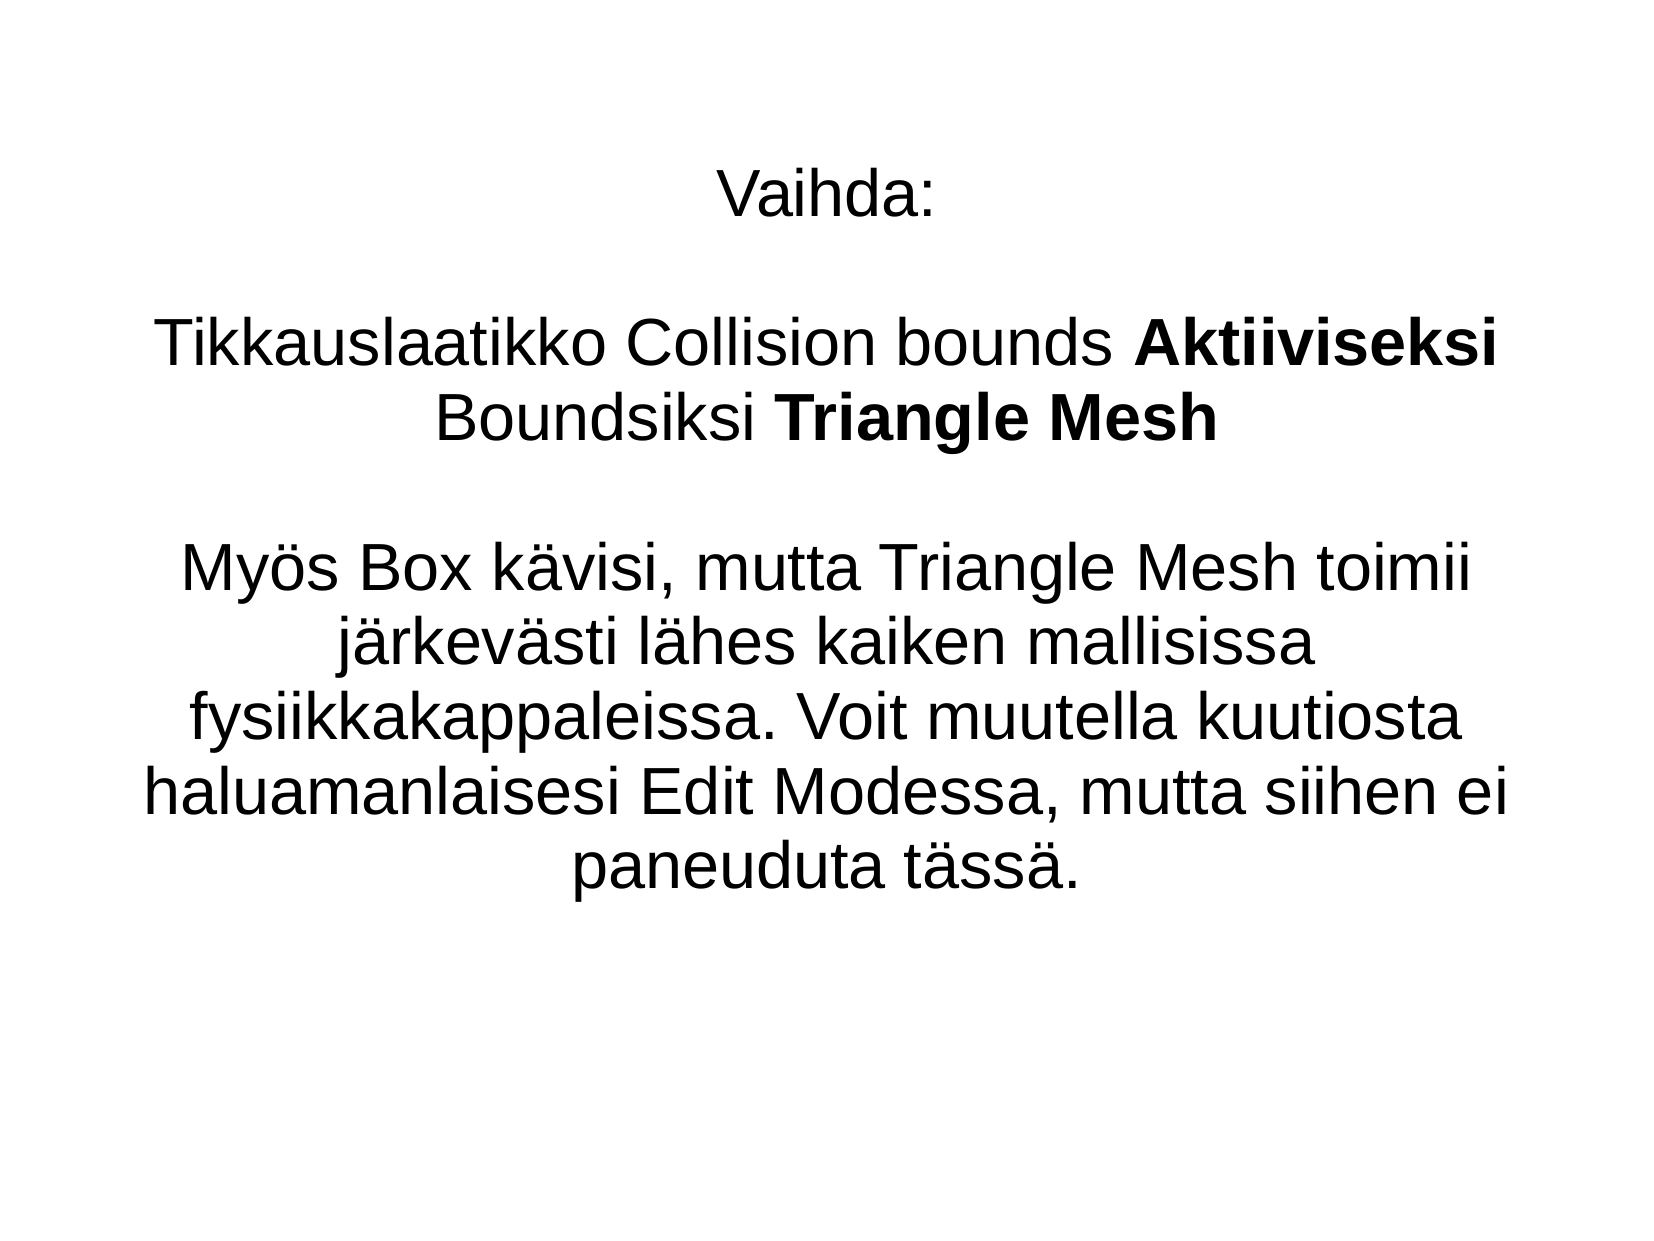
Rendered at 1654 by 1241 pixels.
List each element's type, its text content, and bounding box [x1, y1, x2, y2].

subtitle Vaihda: Tikkauslaatikko Collision bounds Aktiiviseksi Boundsiksi Triangle Mesh Myös Box kävisi, mutta Triangle Mesh toimii järkevästi lähes kaiken mallisissa fysiikkakappaleissa. Voit muutella kuutiosta haluamanlaisesi Edit Modessa, mutta siihen ei paneuduta tässä. [82, 49, 1571, 1010]
